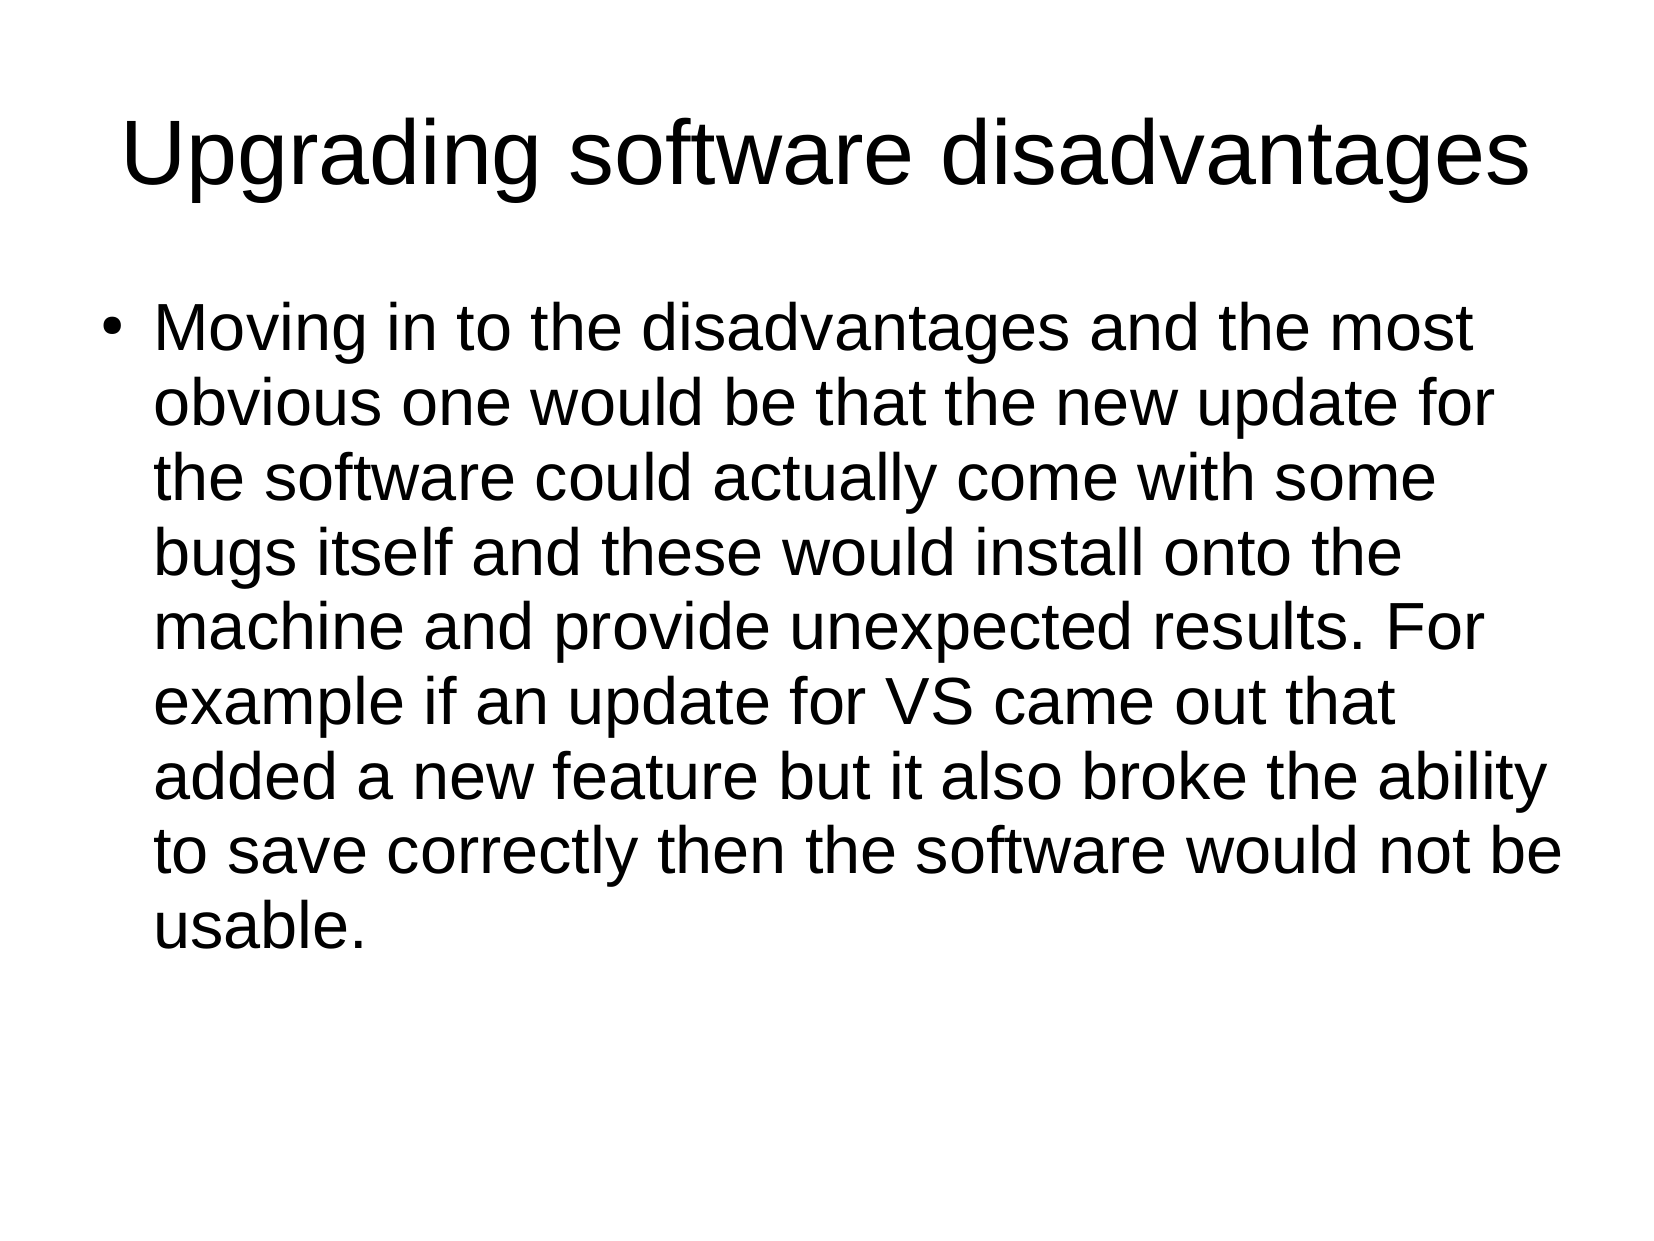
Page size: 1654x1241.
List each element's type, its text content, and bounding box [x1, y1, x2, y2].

list Moving in to the disadvantages and the most obvious one would be that the new update for the software could actually come with some bugs itself and these would install onto the machine and provide unexpected results. For example if an update for VS came out that added a new feature but it also broke the ability to save correctly then the software would not be usable. [82, 290, 1571, 1010]
title Upgrading software disadvantages [82, 49, 1571, 257]
